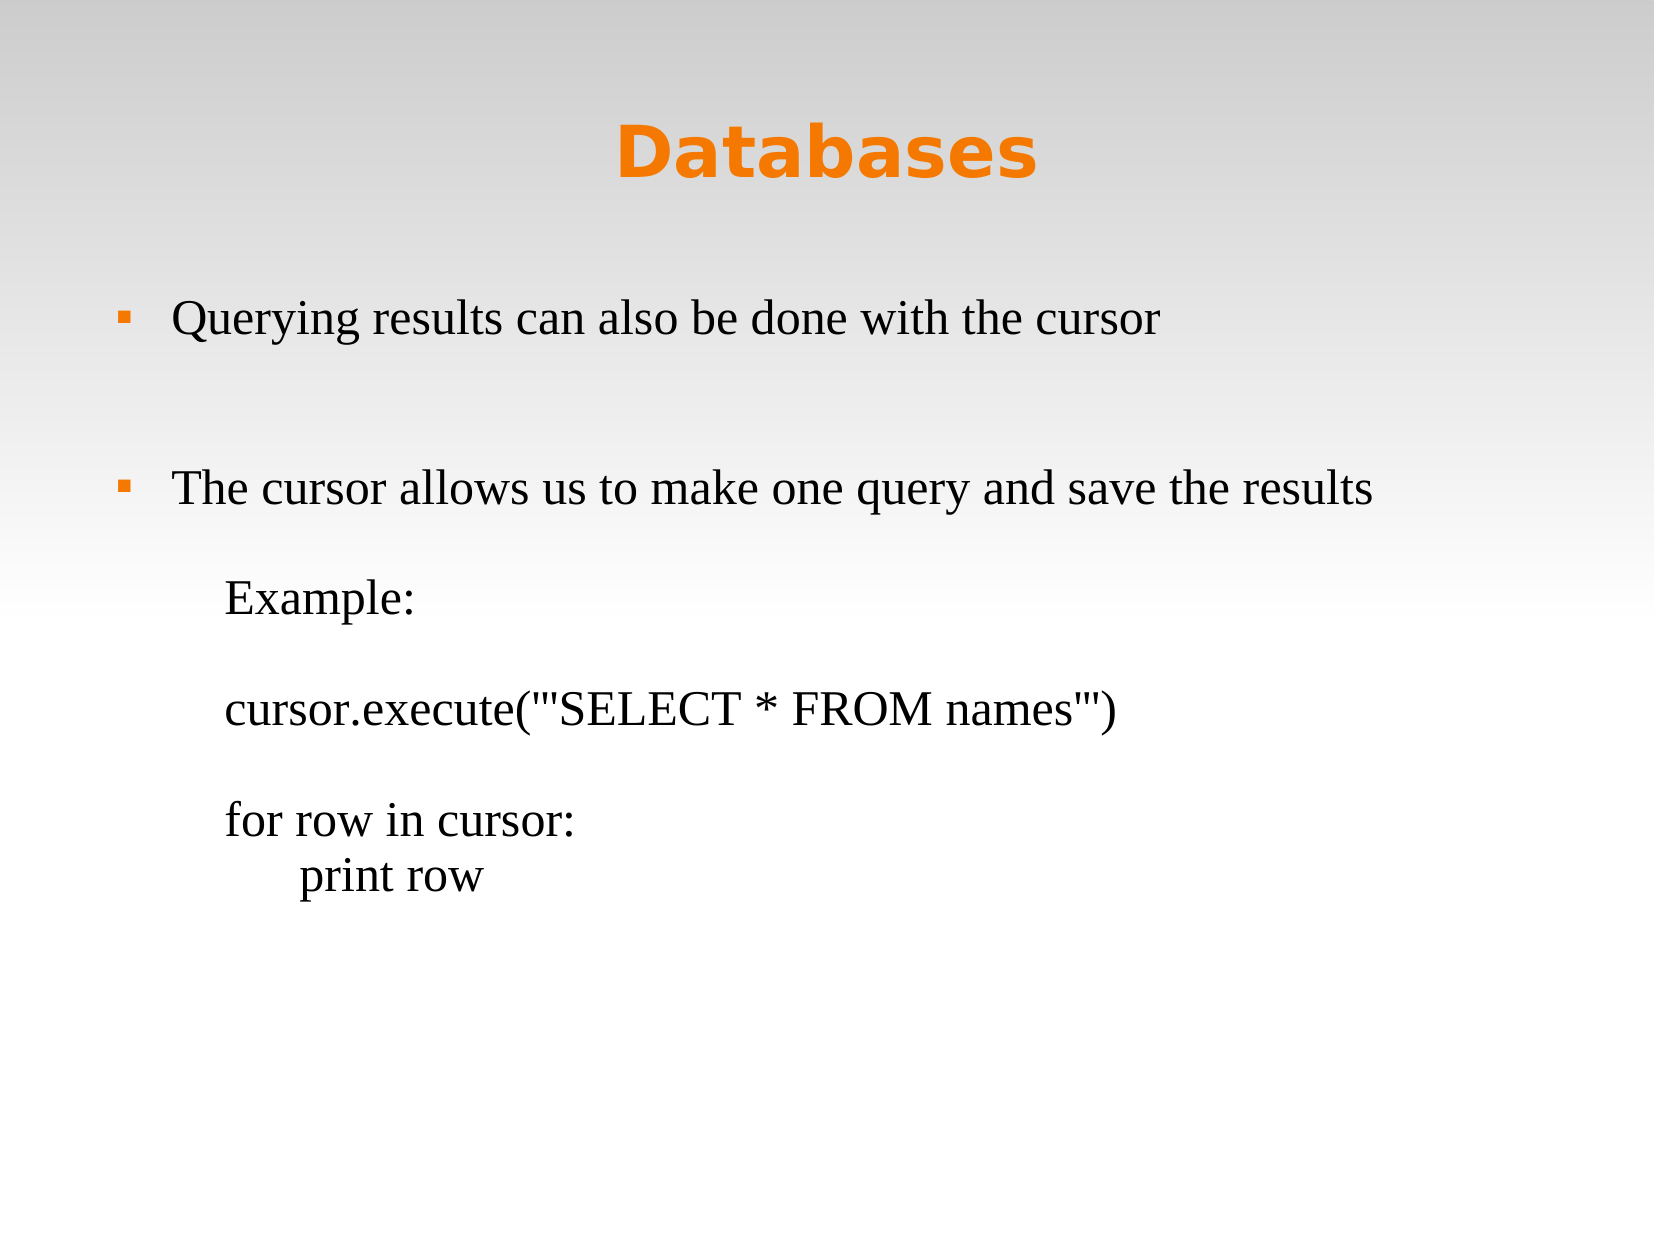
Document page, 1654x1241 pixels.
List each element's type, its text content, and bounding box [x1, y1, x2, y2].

title Databases [82, 49, 1571, 257]
list Querying results can also be done with the cursor The cursor allows us to make one query and save the results Example: cursor.execute('''SELECT * FROM names''') for row in cursor: print row [82, 290, 1571, 1109]
